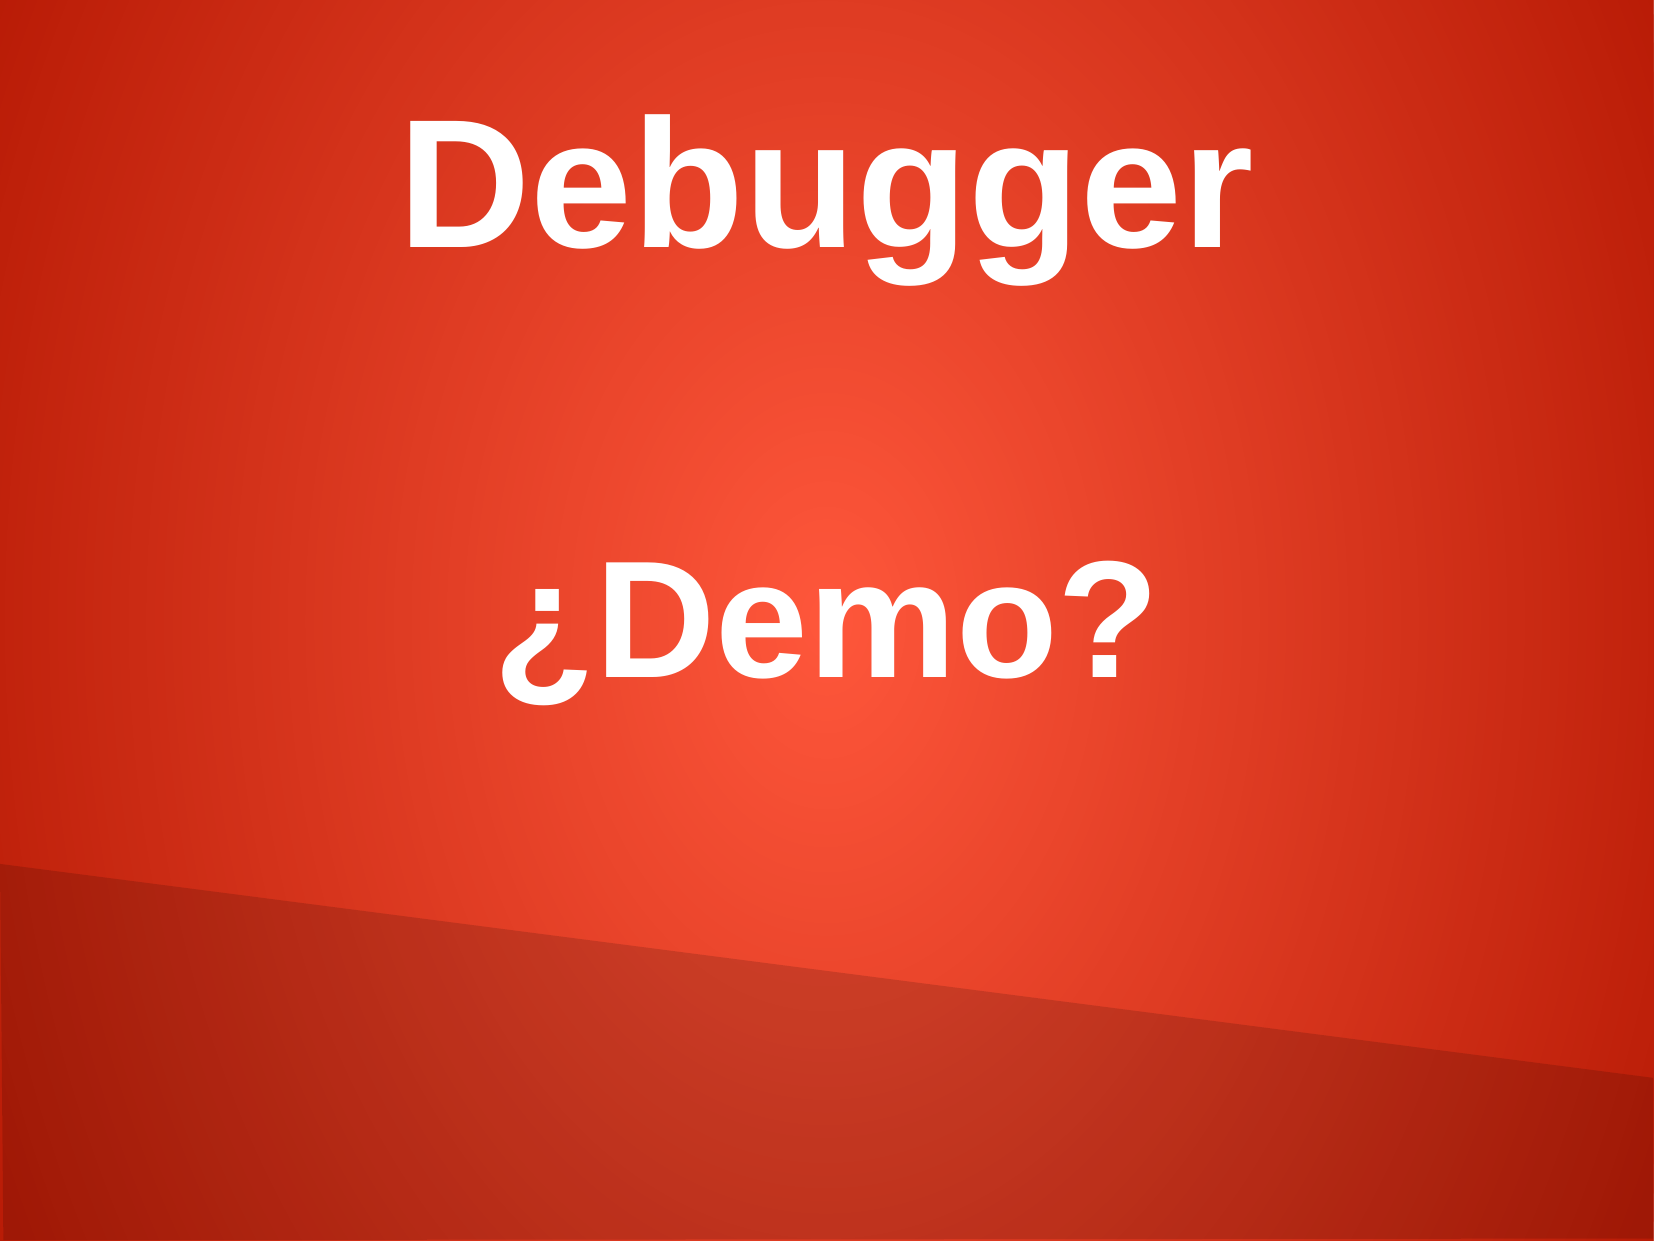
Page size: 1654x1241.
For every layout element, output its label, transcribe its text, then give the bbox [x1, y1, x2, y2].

text_box Debugger [274, 81, 1379, 287]
text_box ¿Demo? [274, 517, 1379, 723]
